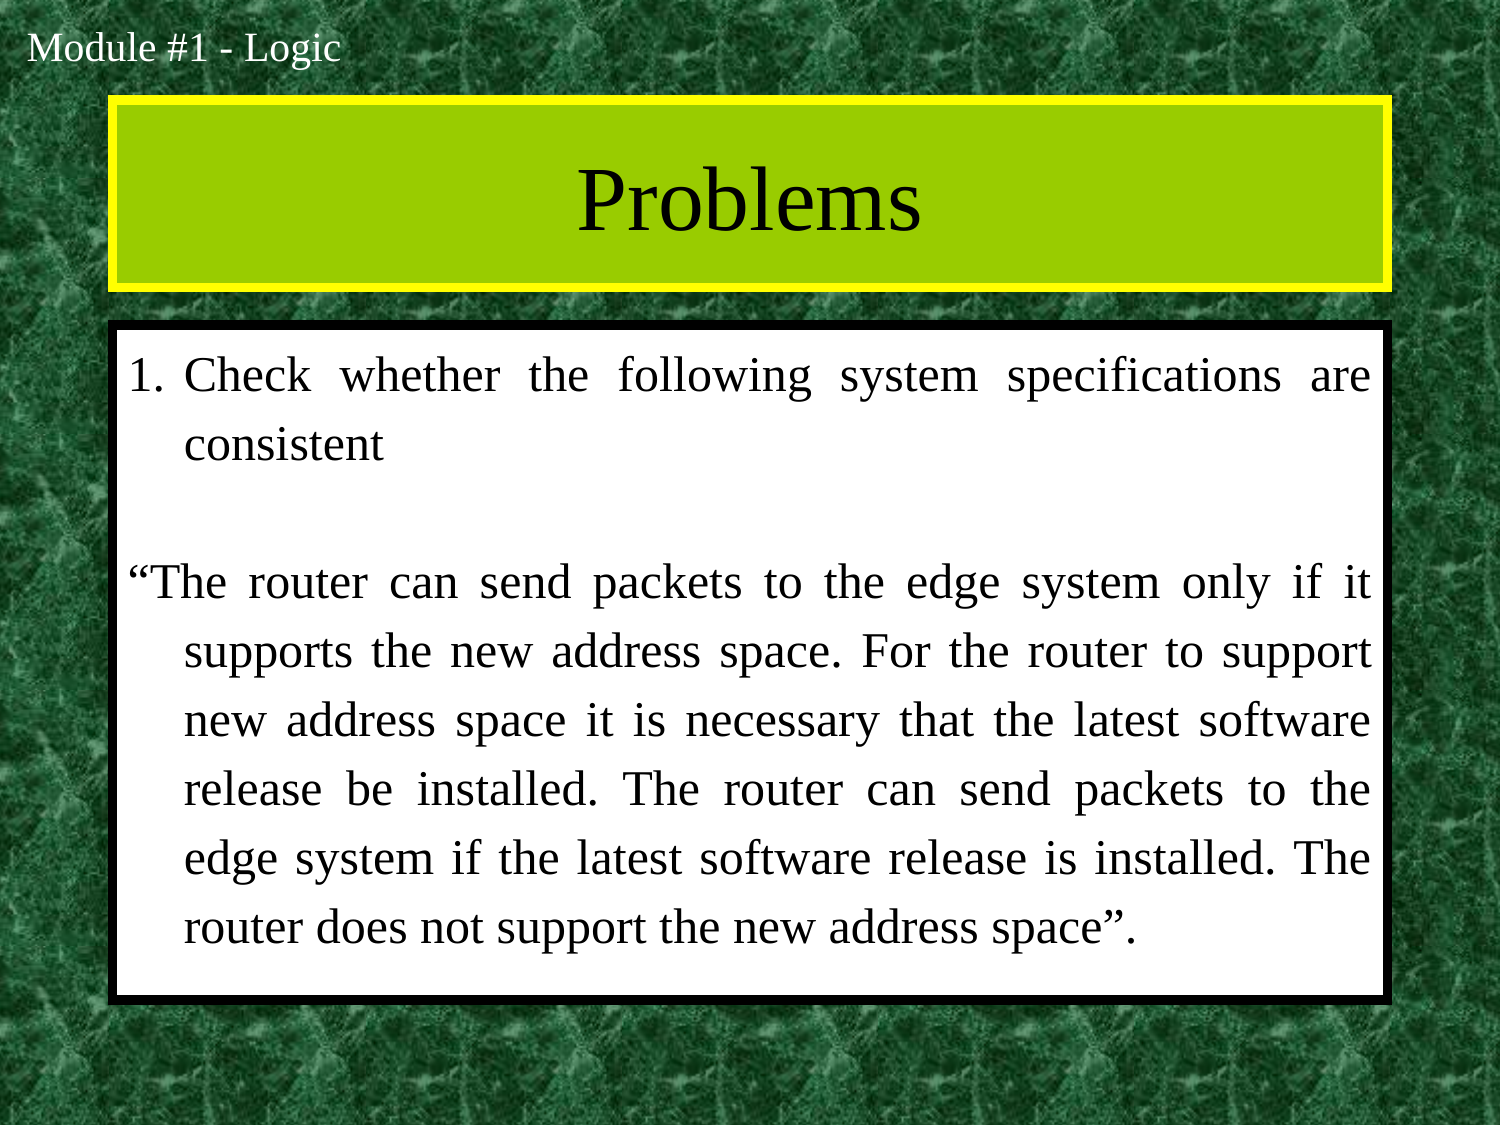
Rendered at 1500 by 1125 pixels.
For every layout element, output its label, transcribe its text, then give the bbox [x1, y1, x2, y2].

list Check whether the following system specifications are consistent “The router can send packets to the edge system only if it supports the new address space. For the router to support new address space it is necessary that the latest software release be installed. The router can send packets to the edge system if the latest software release is installed. The router does not support the new address space”. [112, 324, 1388, 1000]
picture [0, 0, 1500, 1125]
title Problems [112, 99, 1388, 288]
